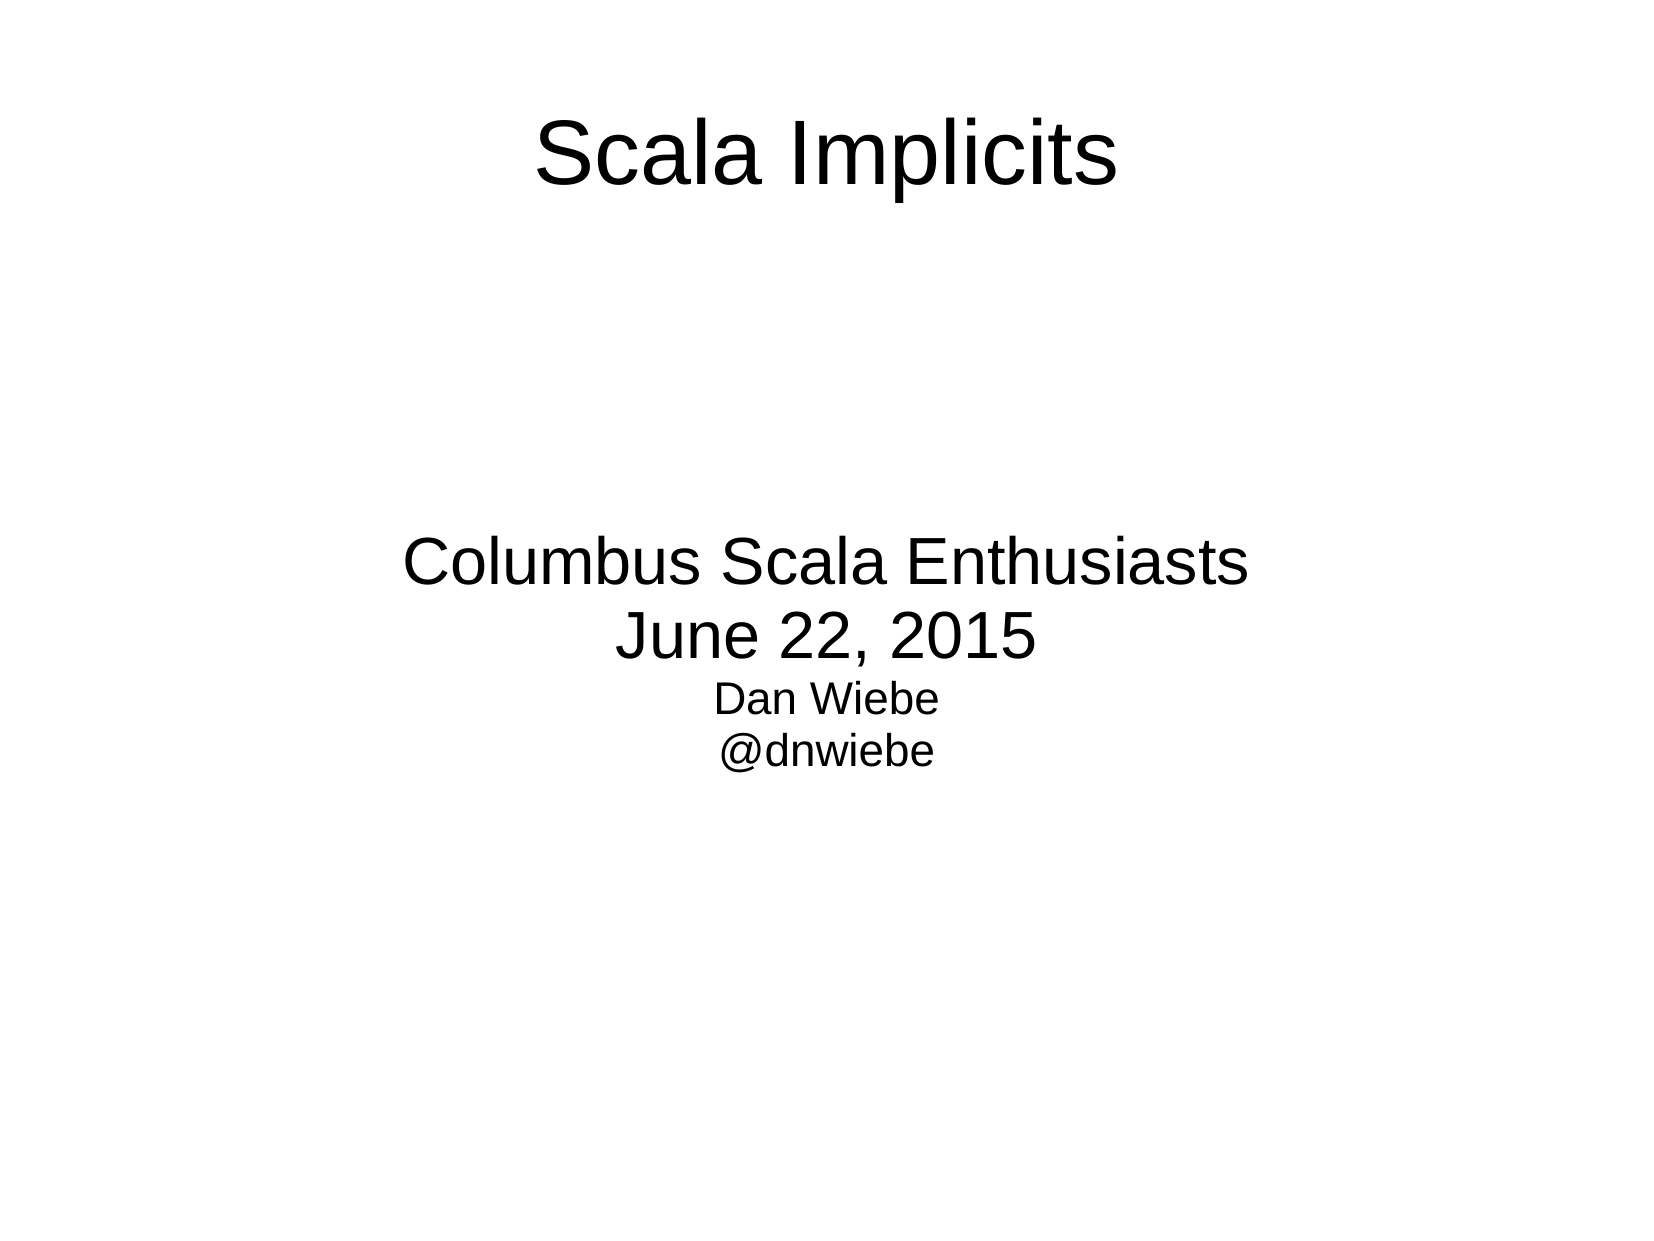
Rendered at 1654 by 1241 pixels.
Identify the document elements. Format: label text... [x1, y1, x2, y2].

subtitle Columbus Scala Enthusiasts June 22, 2015 Dan Wiebe @dnwiebe [82, 290, 1571, 1010]
title Scala Implicits [82, 49, 1571, 257]
